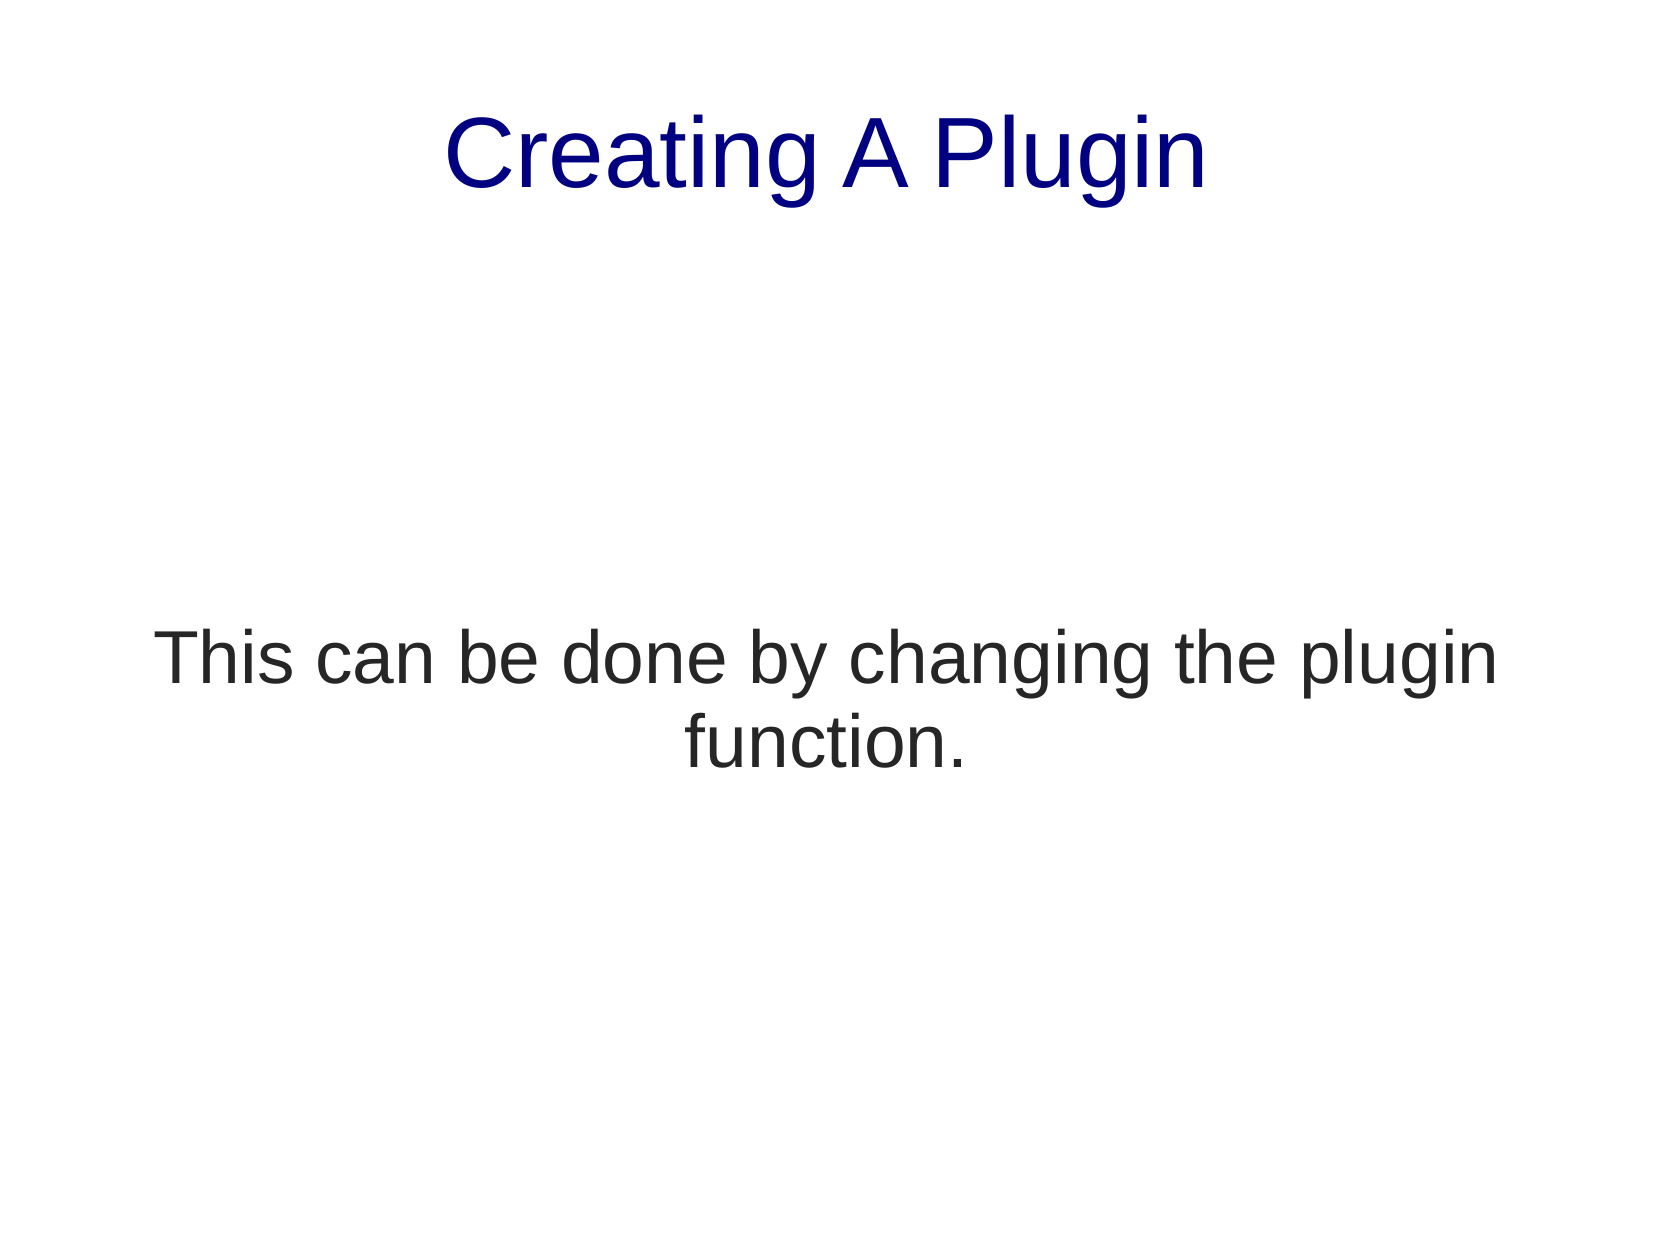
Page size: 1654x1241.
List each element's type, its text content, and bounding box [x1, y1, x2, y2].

title Creating A Plugin [82, 49, 1571, 257]
subtitle This can be done by changing the plugin function. [82, 290, 1571, 1109]
